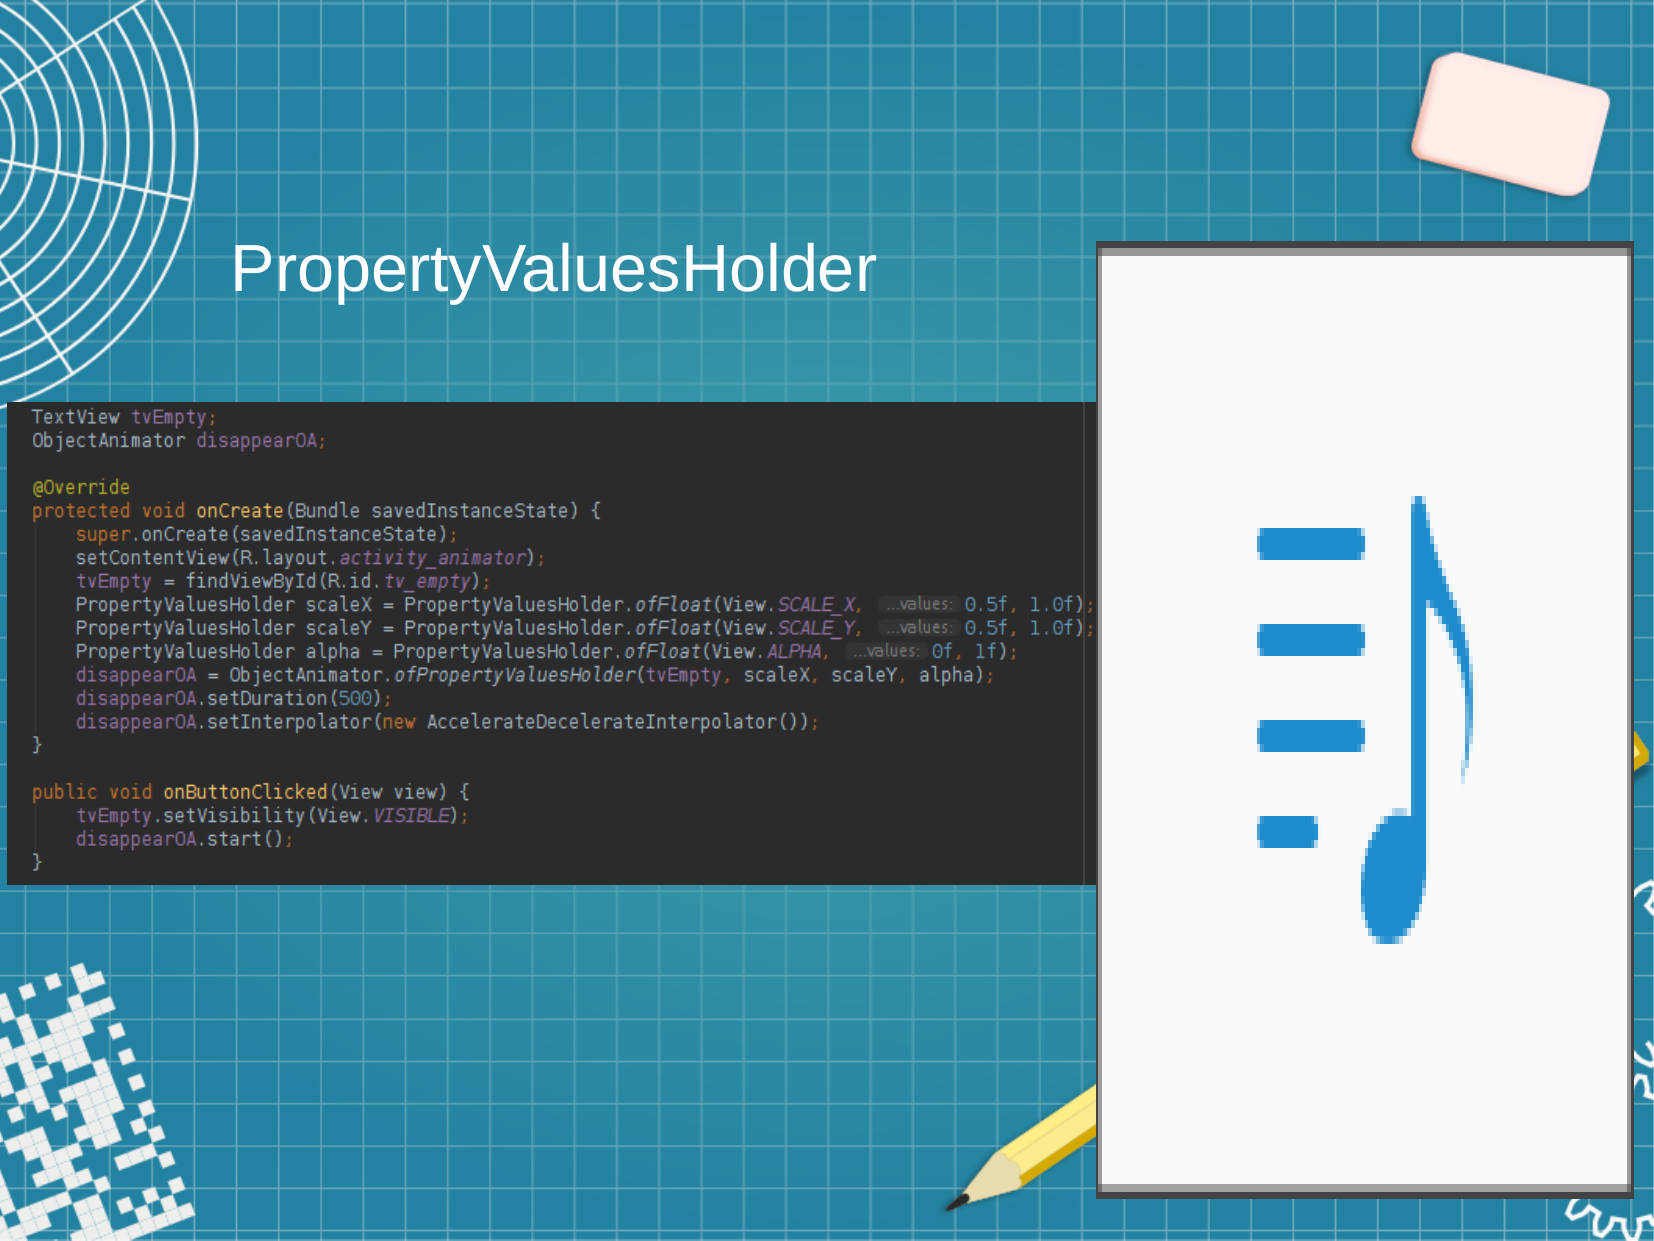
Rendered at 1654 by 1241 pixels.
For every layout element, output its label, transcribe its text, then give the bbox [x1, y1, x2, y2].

text_box PropertyValuesHolder [215, 223, 1386, 314]
text_box [1095, 240, 1636, 1201]
picture [0, 0, 1654, 1241]
